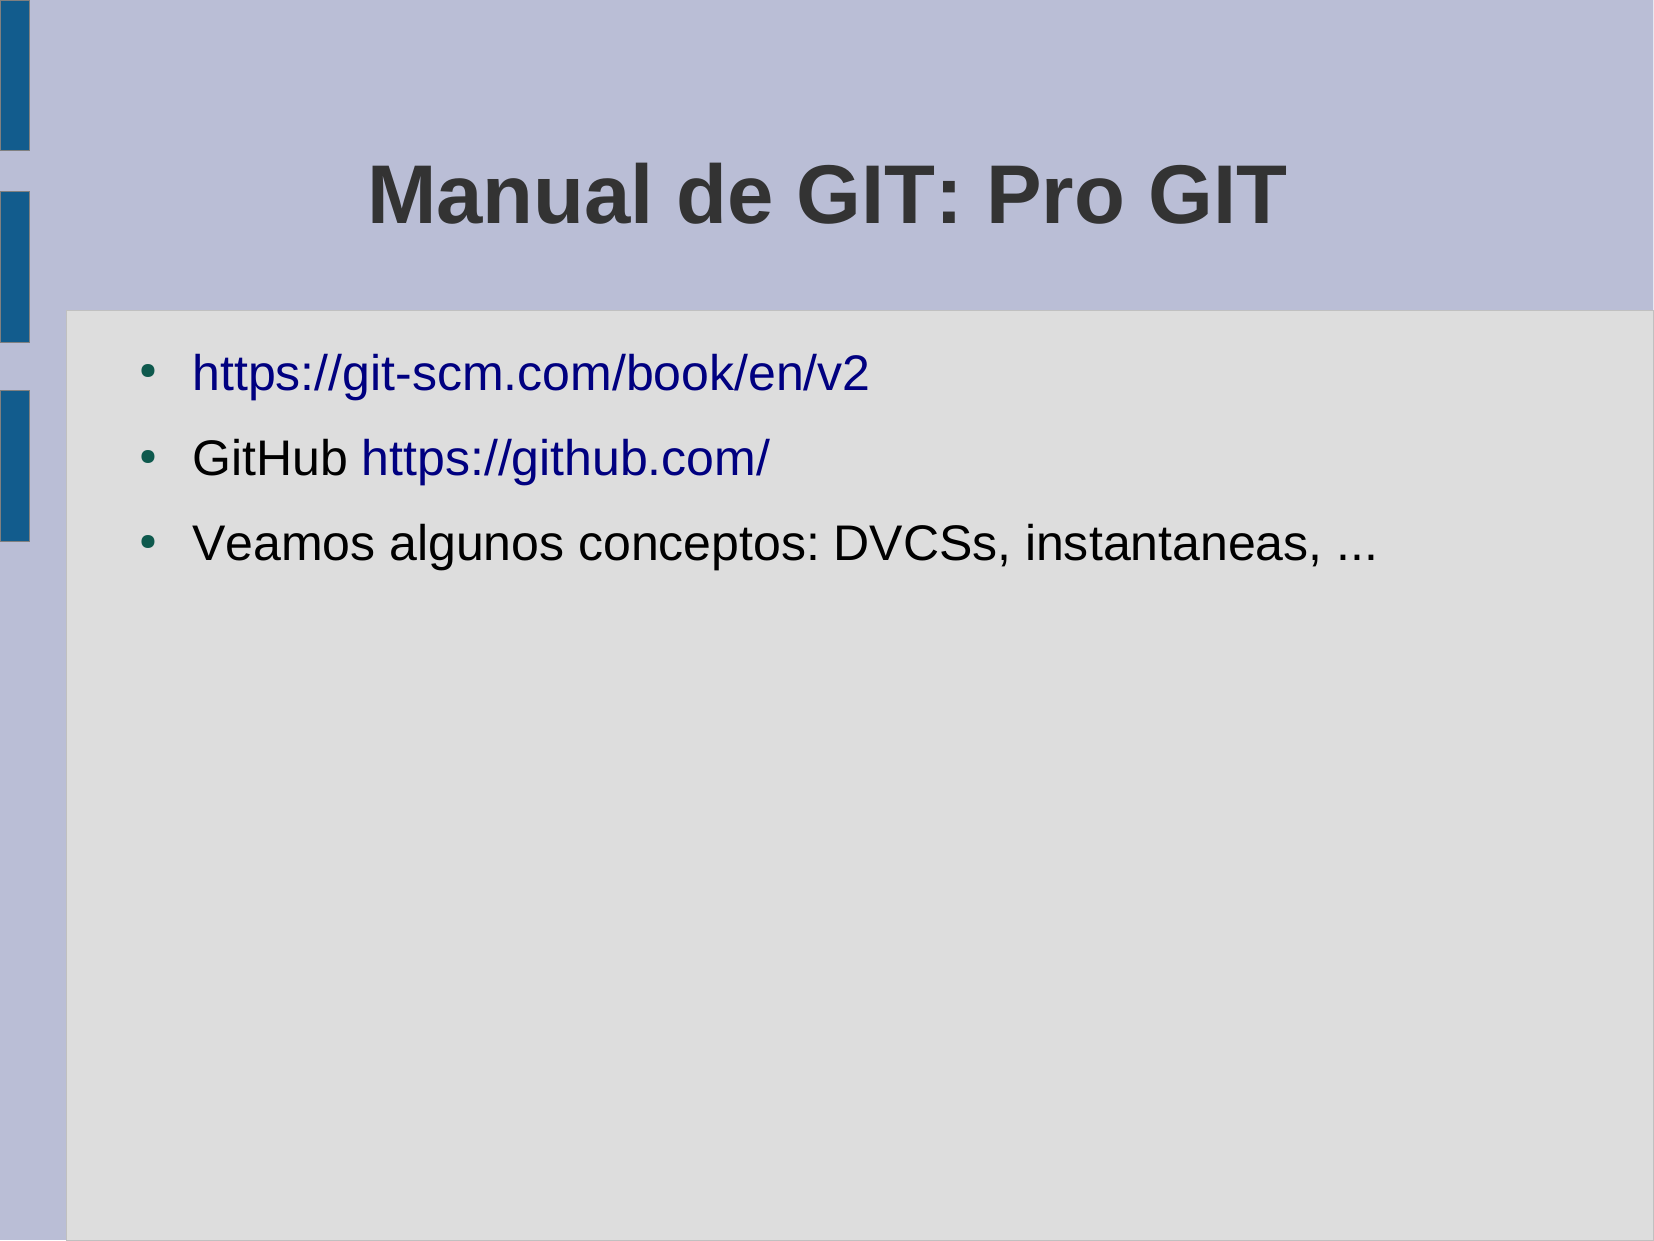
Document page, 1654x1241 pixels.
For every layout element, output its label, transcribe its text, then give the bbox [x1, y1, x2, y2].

list https://git-scm.com/book/en/v2 GitHub https://github.com/ Veamos algunos conceptos: DVCSs, instantaneas, ... [121, 344, 1534, 1127]
title Manual de GIT: Pro GIT [121, 91, 1534, 299]
